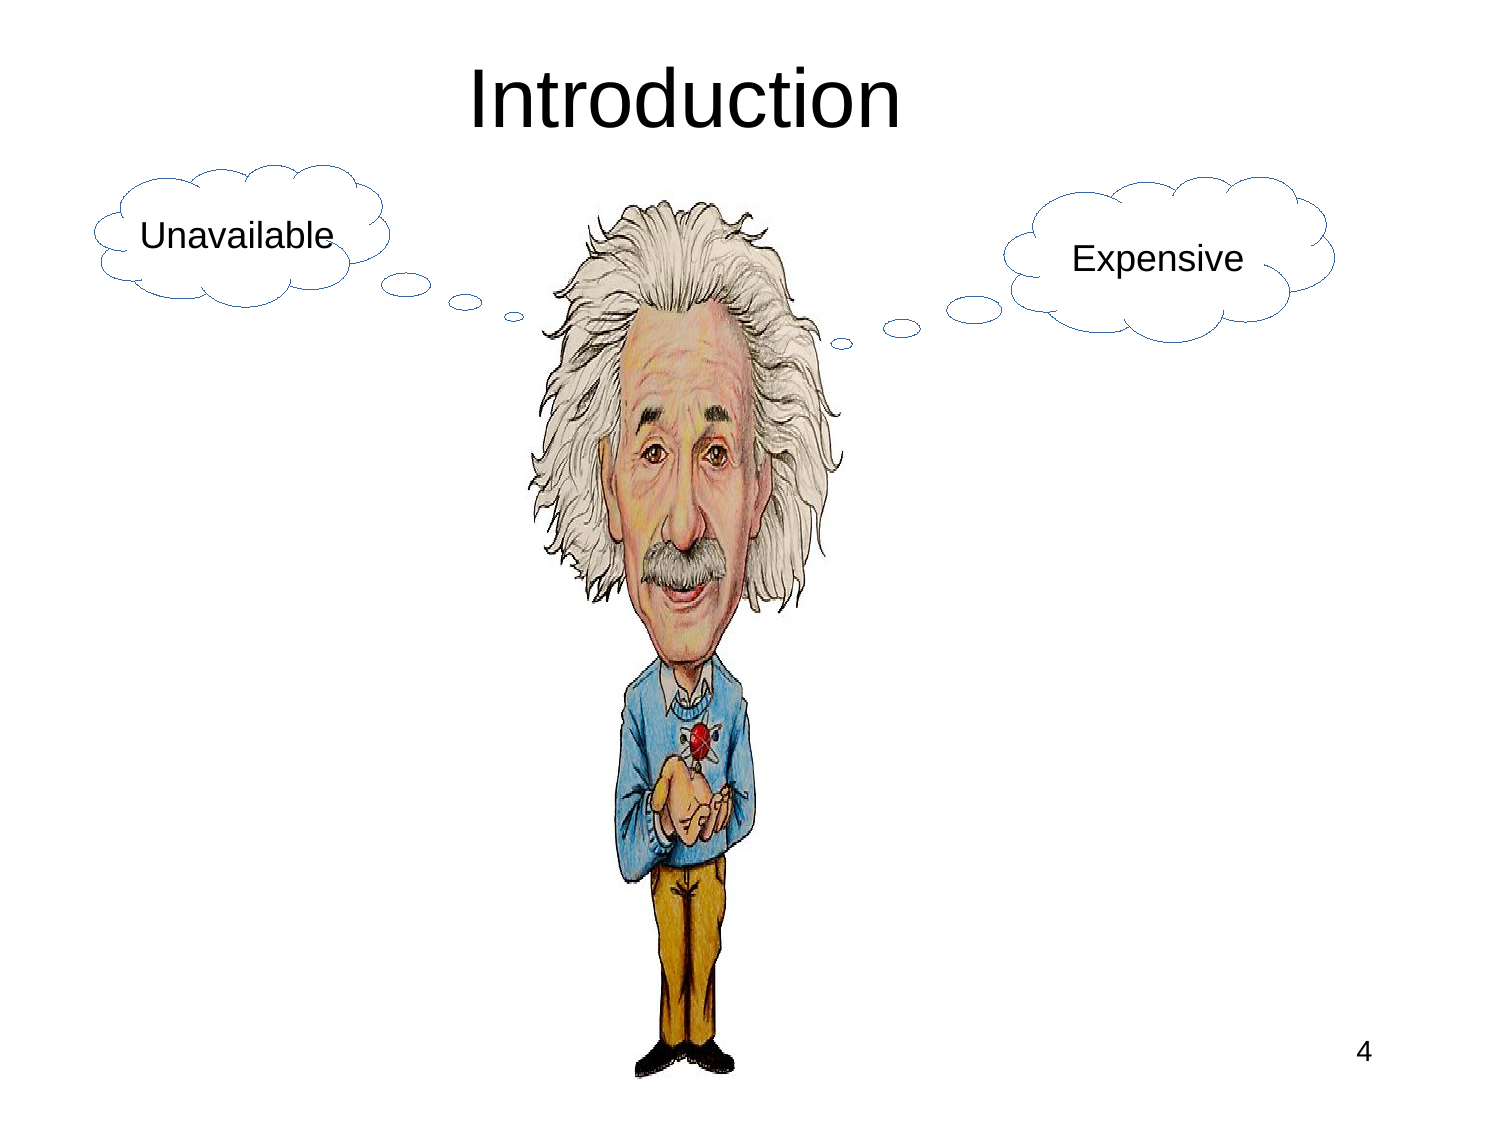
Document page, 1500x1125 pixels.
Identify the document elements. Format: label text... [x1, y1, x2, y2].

text_box Expensive [946, 296, 1002, 324]
text_box <numéro> [1187, 1025, 1388, 1088]
text_box Introduction [452, 36, 918, 153]
picture [437, 177, 945, 1103]
text_box Unavailable [94, 165, 390, 308]
text_box Expensive [883, 319, 921, 338]
text_box Expensive [830, 338, 853, 350]
text_box Unavailable [381, 272, 431, 297]
text_box Expensive [1003, 177, 1335, 343]
text_box Unavailable [448, 294, 482, 311]
